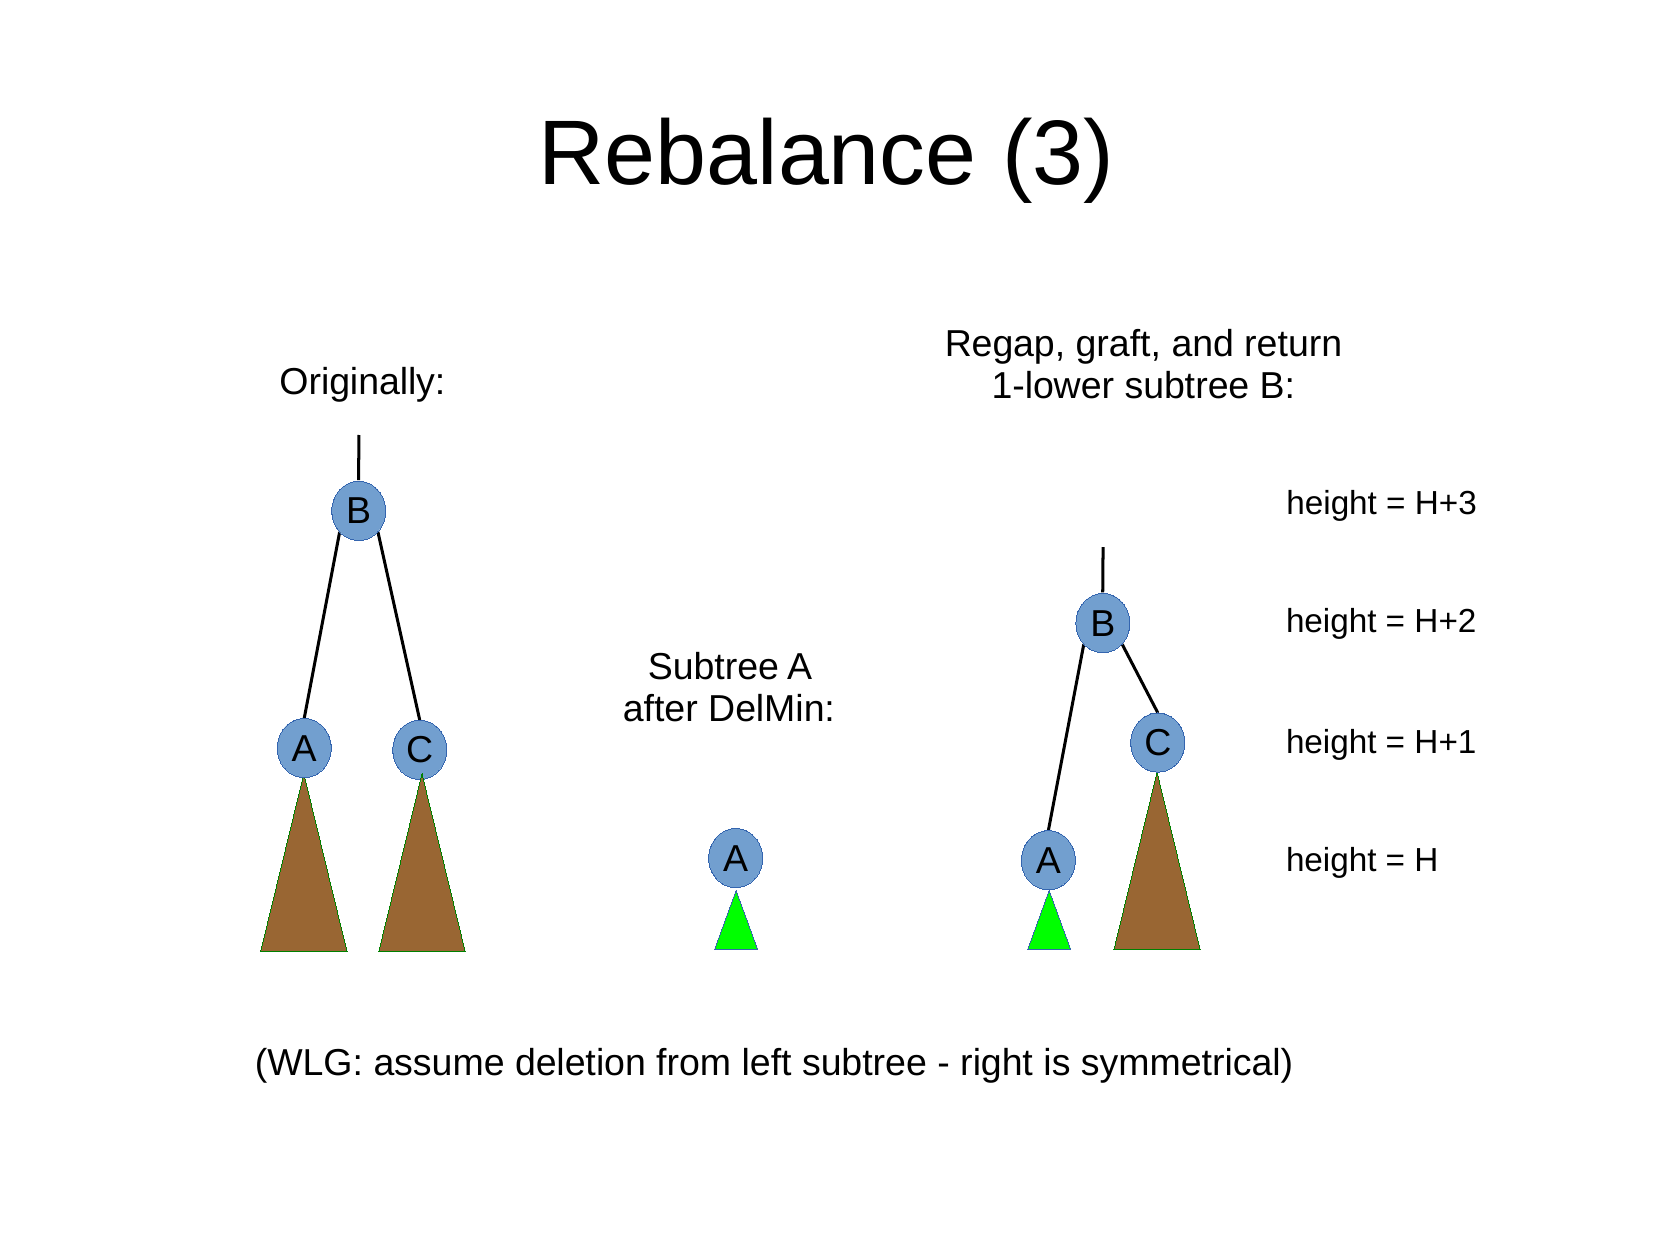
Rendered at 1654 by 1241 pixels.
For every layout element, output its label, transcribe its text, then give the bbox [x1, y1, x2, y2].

text_box [714, 890, 758, 950]
text_box (WLG: assume deletion from left subtree - right is symmetrical) [240, 1034, 1309, 1091]
text_box Originally: [264, 352, 461, 410]
text_box [378, 773, 466, 952]
text_box height = H+3 [1271, 476, 1596, 560]
text_box A [277, 718, 332, 778]
text_box A [1021, 830, 1076, 890]
text_box B [1075, 593, 1130, 653]
text_box height = H [1271, 833, 1557, 917]
text_box height = H+2 [1271, 594, 1596, 678]
text_box [1027, 890, 1071, 950]
text_box A [708, 828, 763, 888]
text_box Subtree A after DelMin: [608, 637, 879, 773]
text_box C [392, 720, 447, 780]
text_box B [331, 481, 386, 541]
text_box C [1130, 712, 1185, 773]
text_box Regap, graft, and return 1-lower subtree B: [930, 315, 1358, 414]
title Rebalance (3) [82, 49, 1571, 257]
text_box height = H+1 [1271, 715, 1596, 799]
text_box [1113, 773, 1201, 950]
text_box [260, 778, 348, 952]
